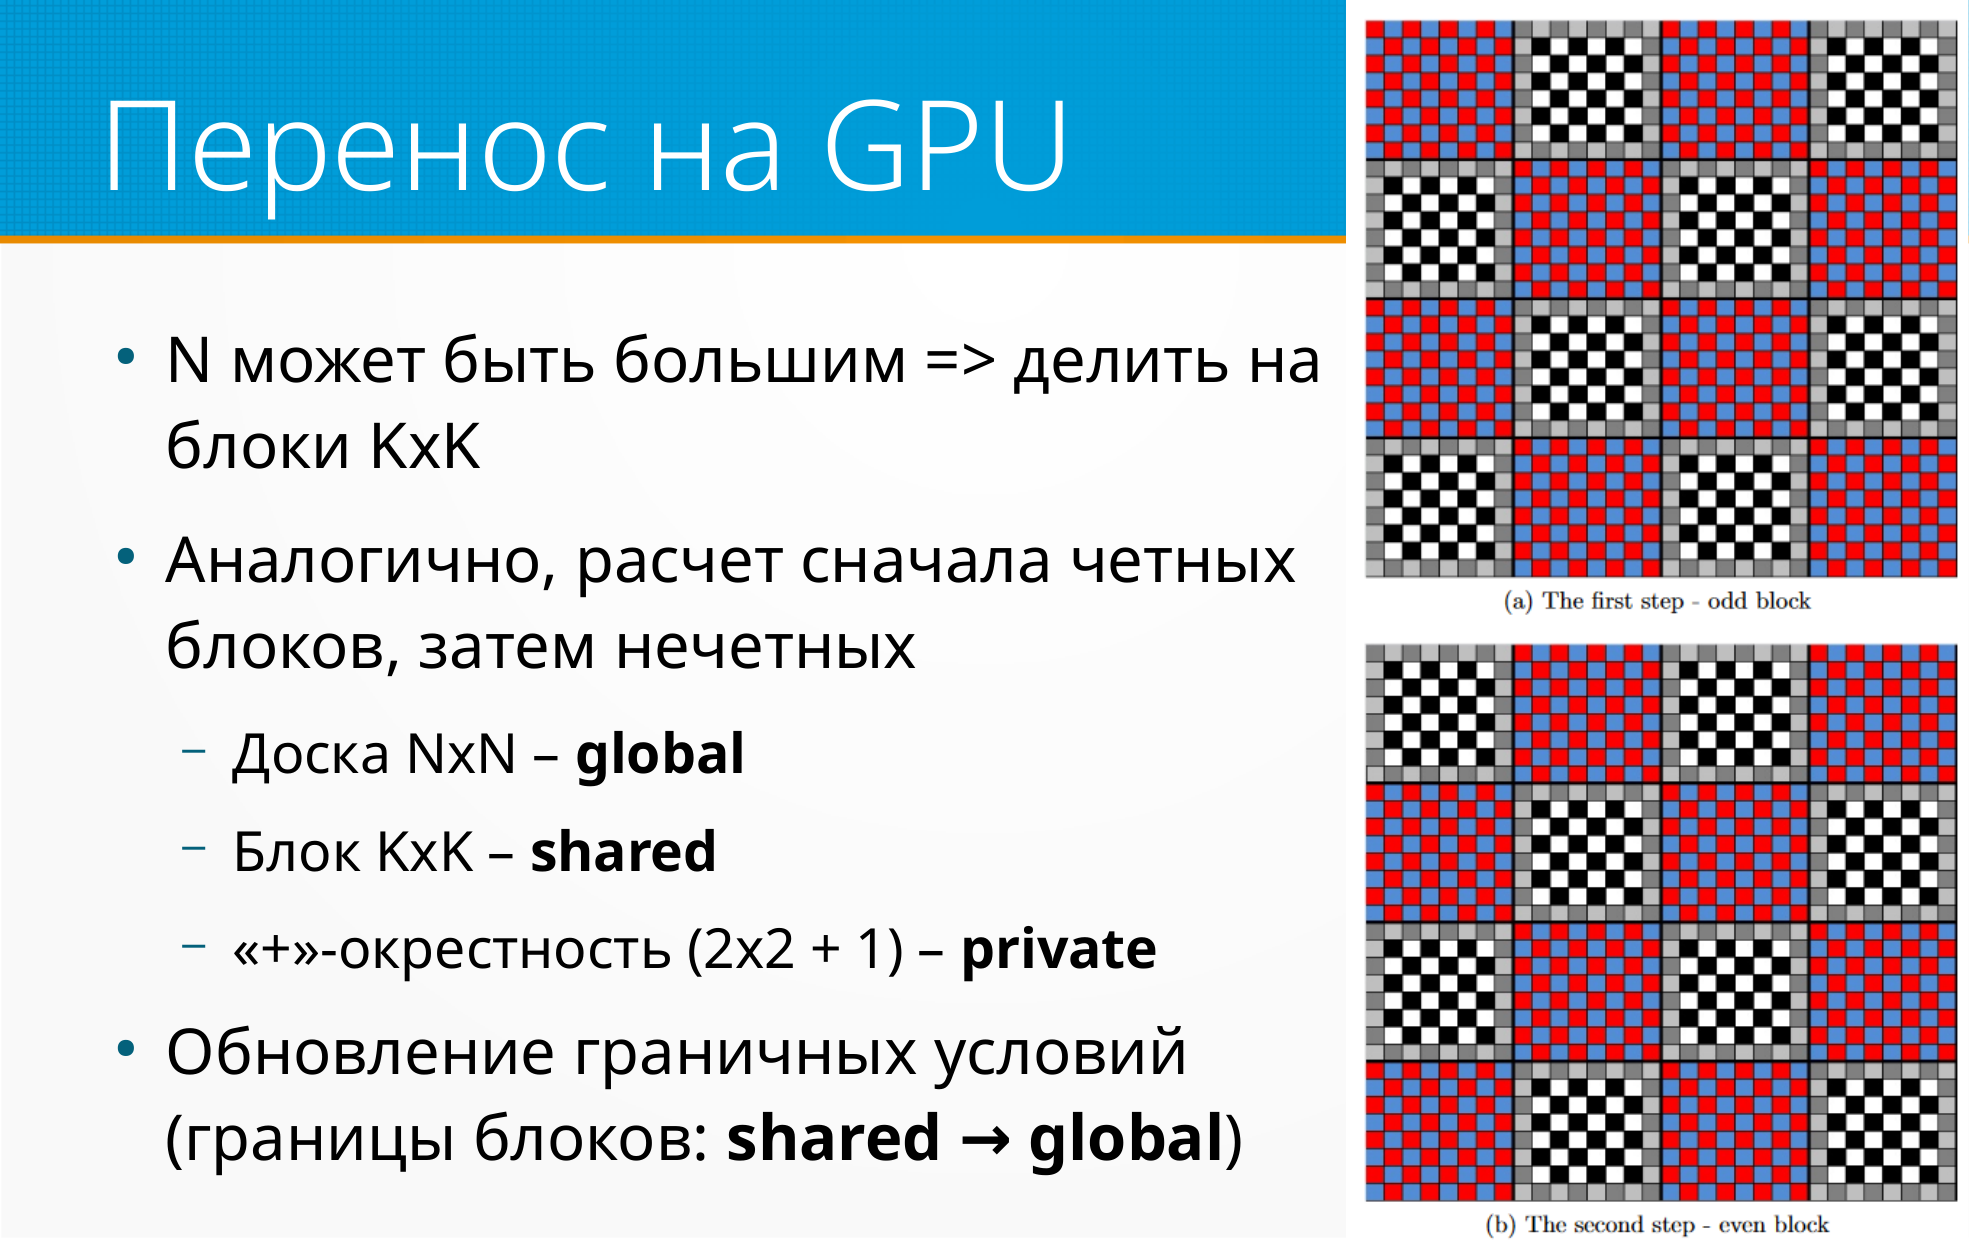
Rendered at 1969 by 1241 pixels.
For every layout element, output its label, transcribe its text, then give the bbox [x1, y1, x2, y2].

picture [0, 0, 1969, 1241]
list N может быть большим => делить на блоки KxK Аналогично, расчет сначала четных блоков, затем нечетных Доска NxN – global Блок KxK – shared «+»-окрестность (2x2 + 1) – private Обновление граничных условий (границы блоков: shared → global) [98, 315, 1346, 1182]
title Перенос на GPU [98, 19, 1346, 227]
